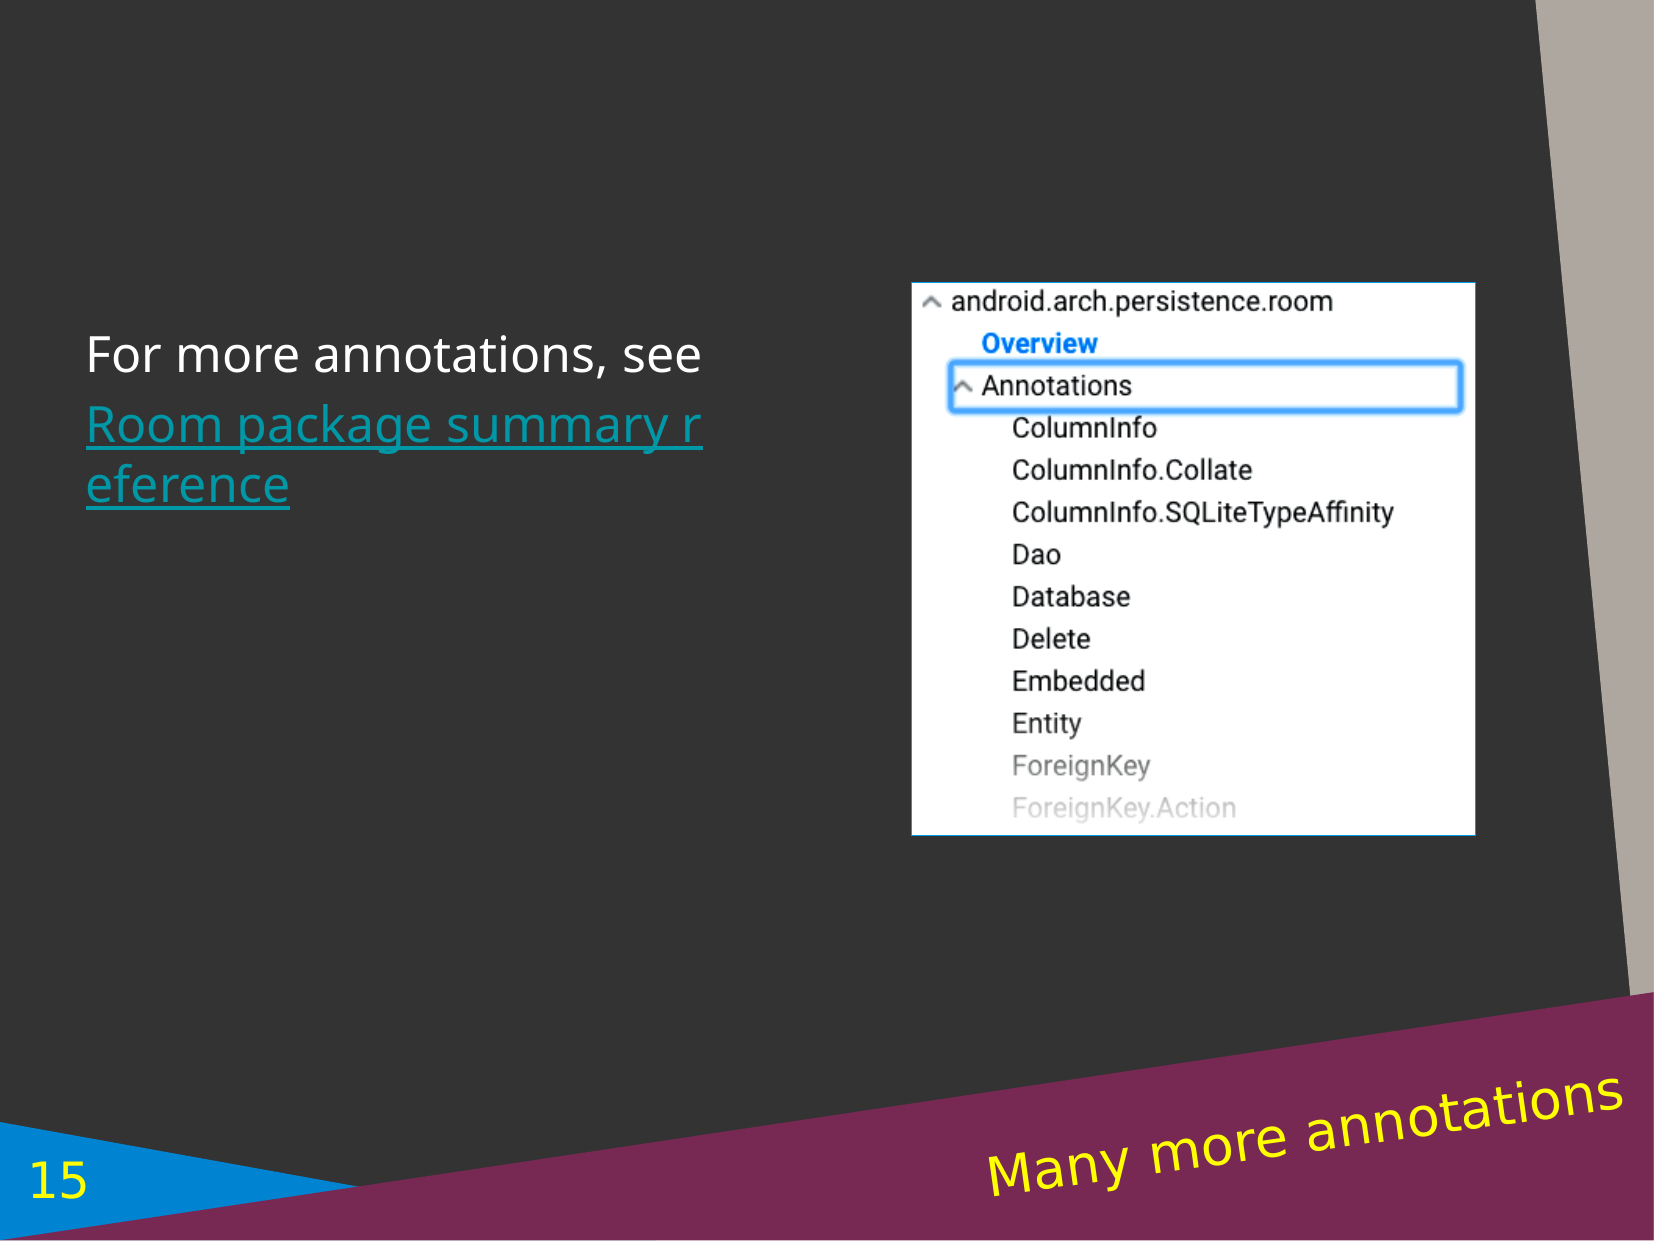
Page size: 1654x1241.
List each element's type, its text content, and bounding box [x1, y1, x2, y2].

picture [913, 284, 1474, 834]
list For more annotations, see Room package summary reference [70, 298, 727, 859]
title Many more annotations [956, 995, 1654, 1241]
